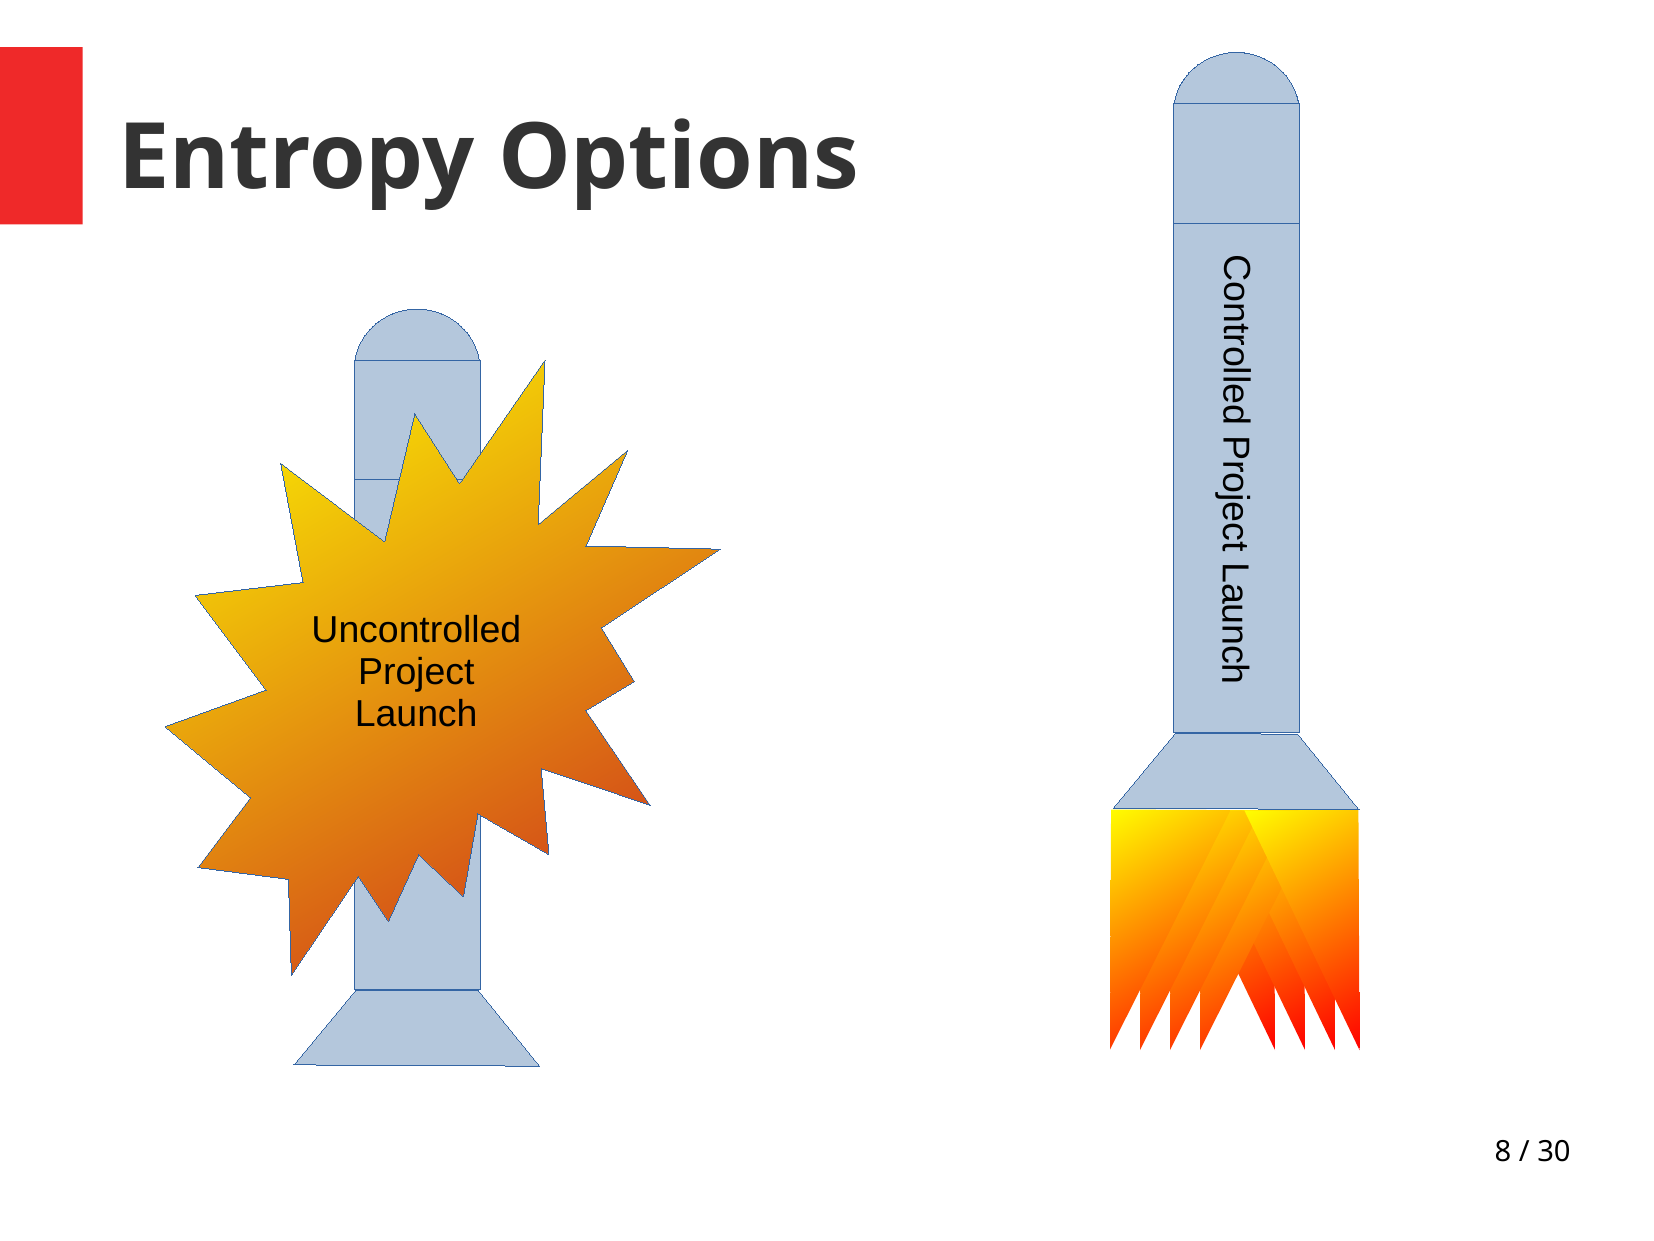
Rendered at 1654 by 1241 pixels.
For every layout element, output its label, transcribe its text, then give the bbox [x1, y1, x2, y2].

text_box [354, 309, 481, 540]
text_box Controlled Project Launch [1206, 240, 1266, 701]
text_box [1110, 52, 1360, 1051]
text_box [293, 815, 540, 1067]
title Entropy Options [118, 49, 1571, 257]
text_box Uncontrolled Project Launch [165, 360, 721, 976]
